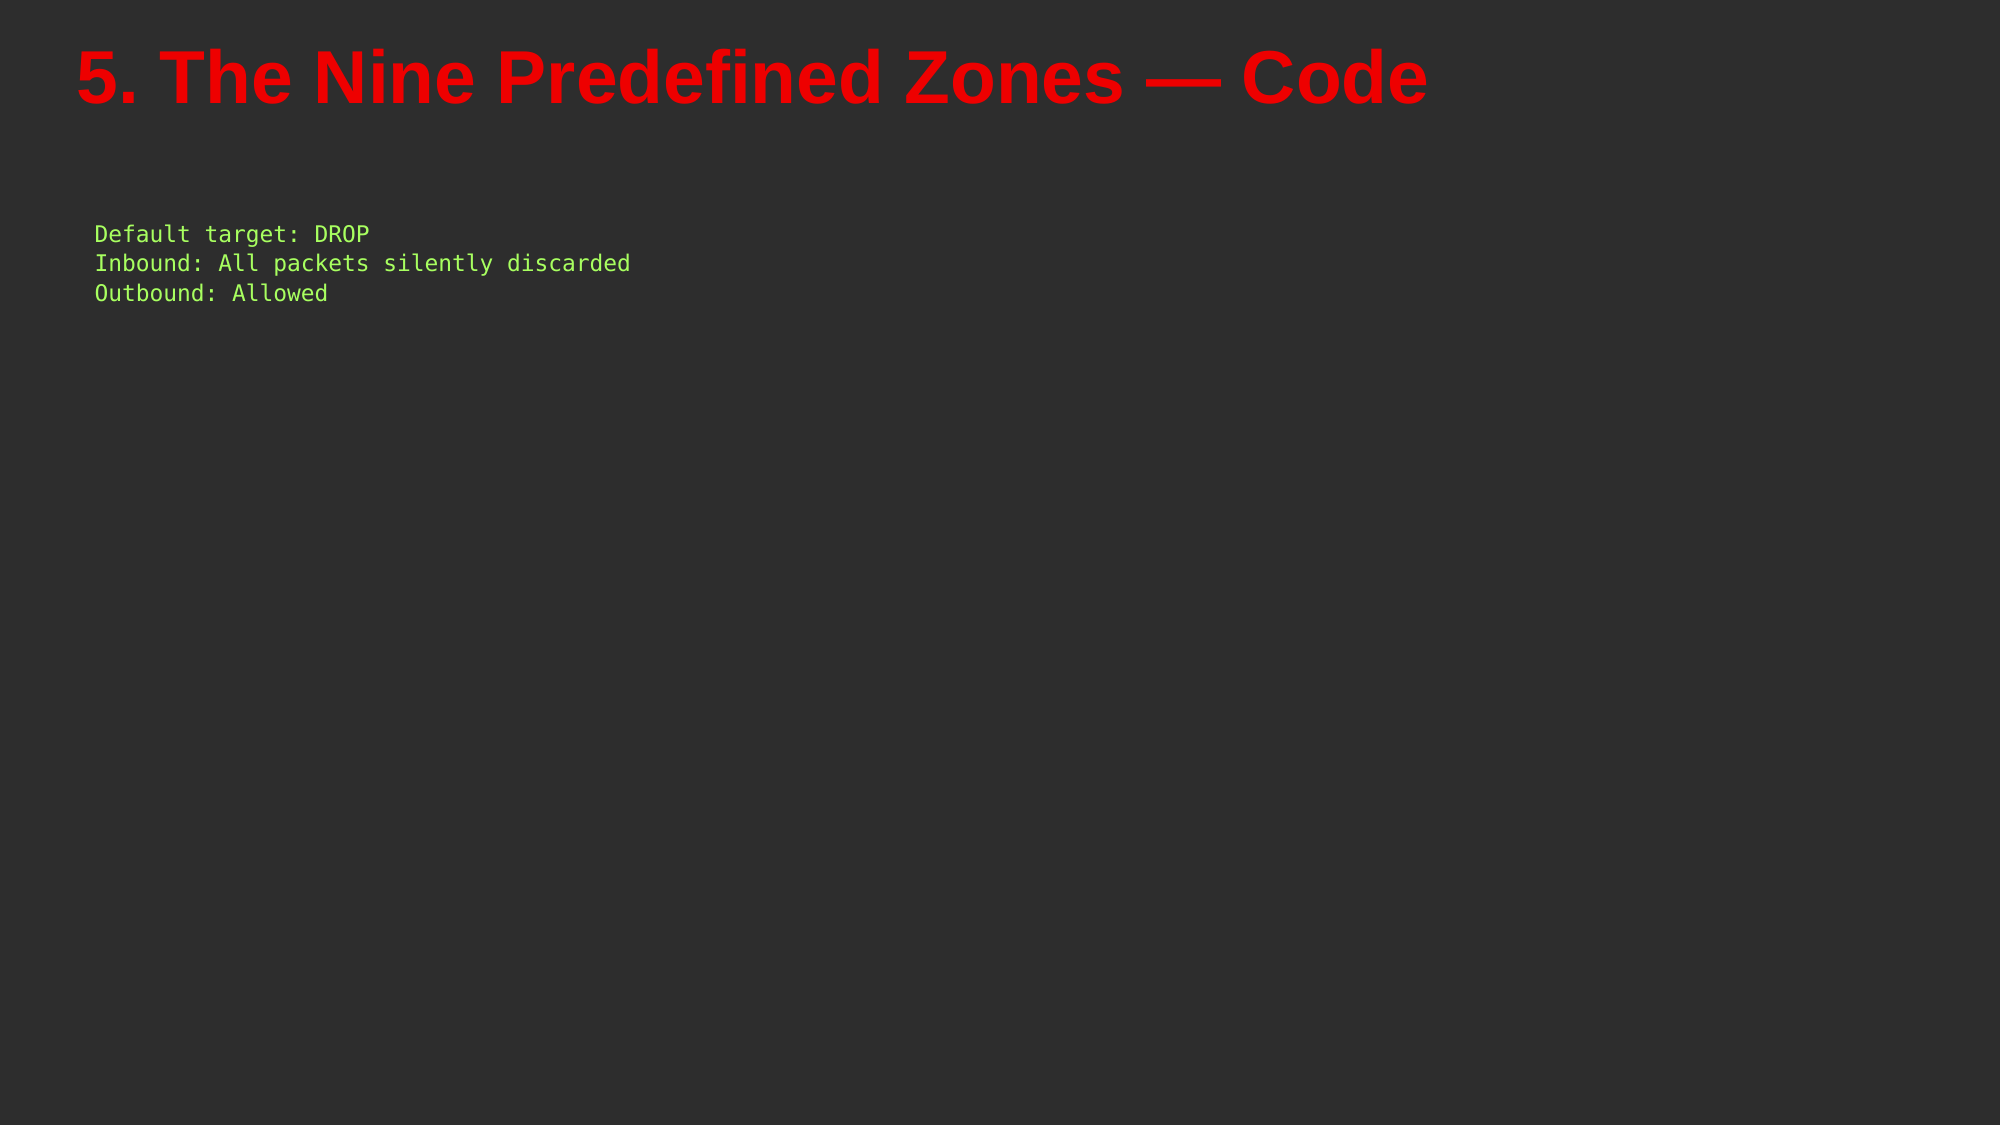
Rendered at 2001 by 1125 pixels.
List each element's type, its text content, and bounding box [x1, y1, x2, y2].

text_box 5. The Nine Predefined Zones — Code [59, 23, 1942, 178]
text_box Default target: DROP Inbound: All packets silently discarded Outbound: Allowed [59, 194, 1942, 1093]
